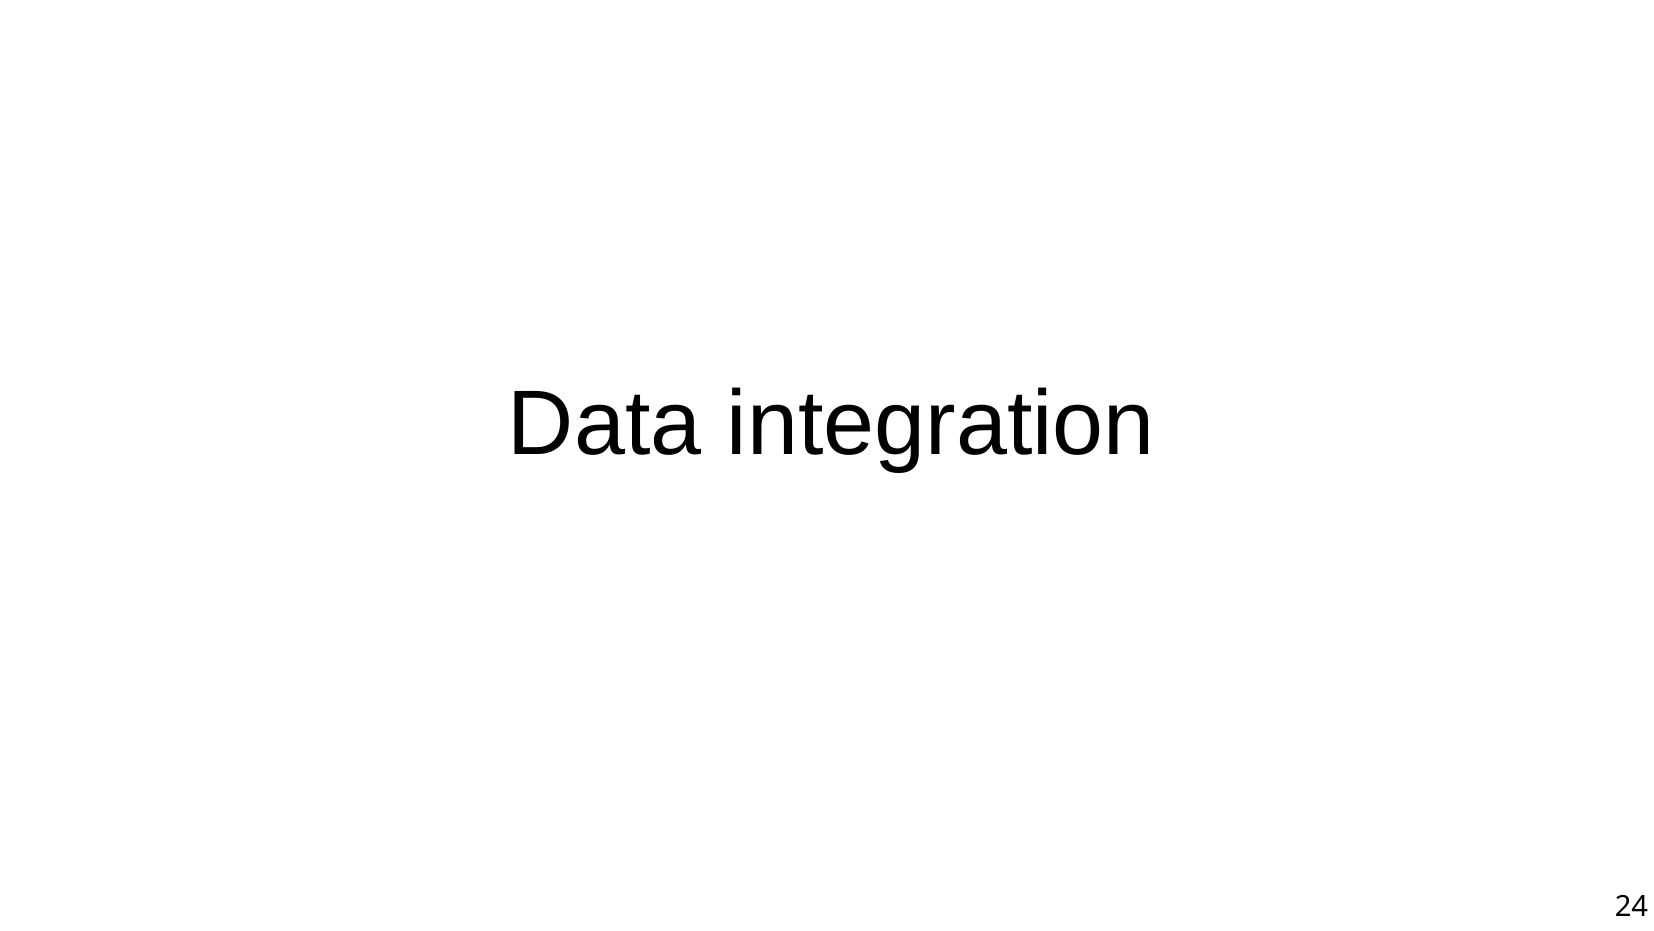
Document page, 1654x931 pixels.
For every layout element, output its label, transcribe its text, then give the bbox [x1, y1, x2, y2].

title Data integration [87, 345, 1576, 501]
